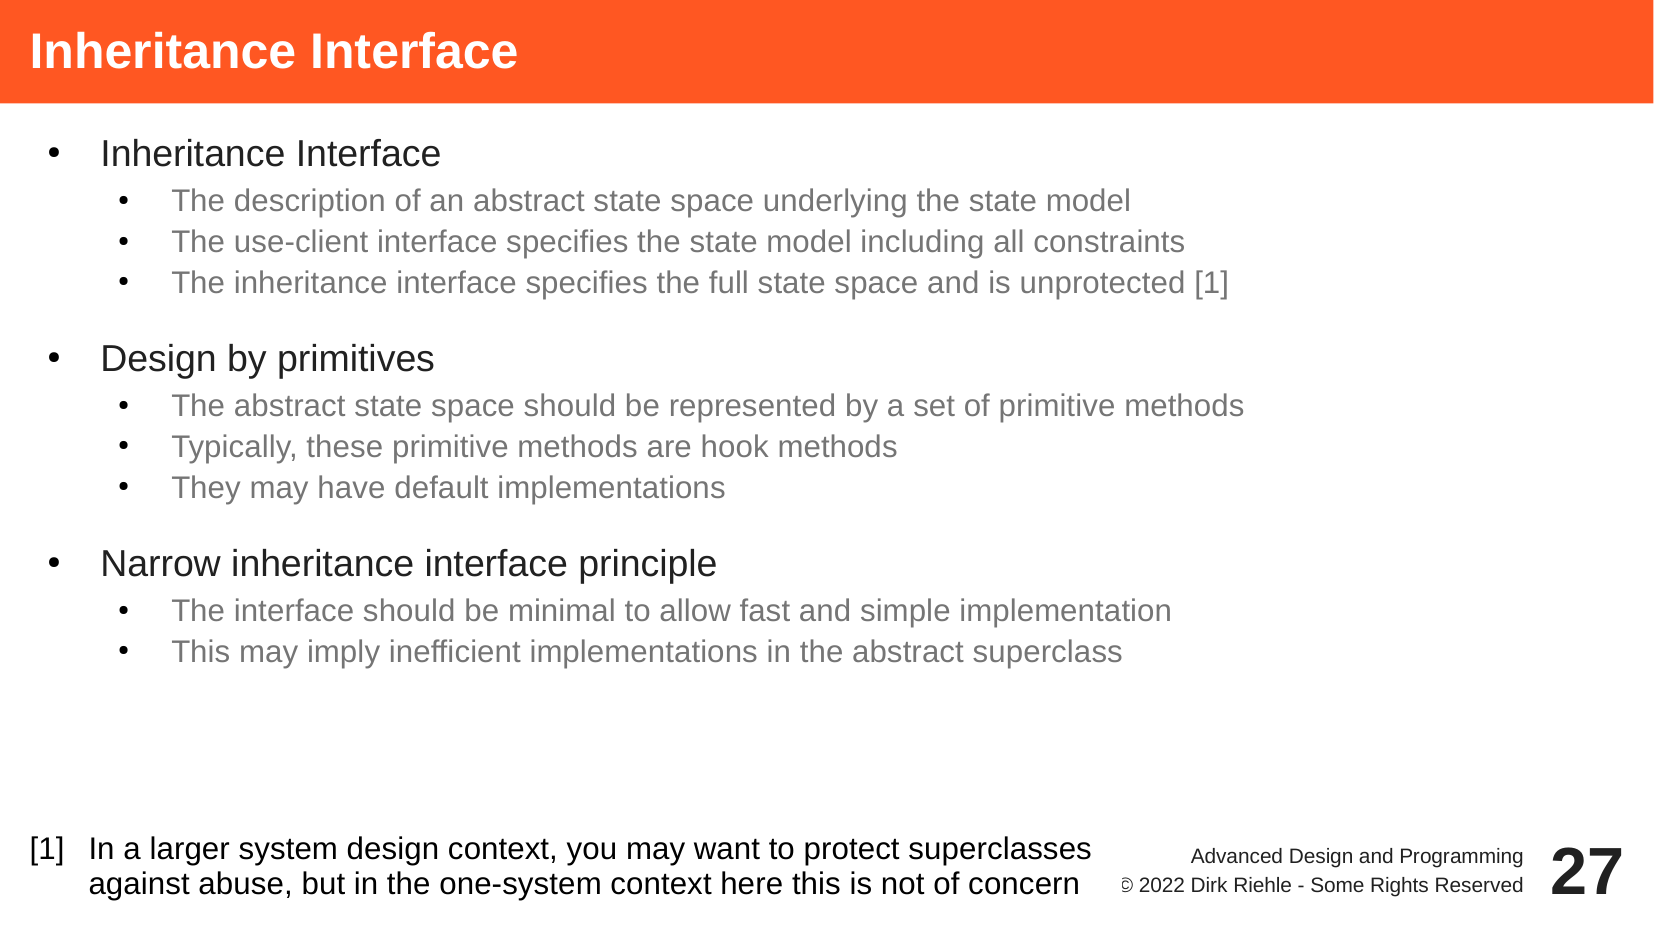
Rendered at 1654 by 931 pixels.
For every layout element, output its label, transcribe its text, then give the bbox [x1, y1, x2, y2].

list Inheritance Interface The description of an abstract state space underlying the state model The use-client interface specifies the state model including all constraints The inheritance interface specifies the full state space and is unprotected [1] Design by primitives The abstract state space should be represented by a set of primitive methods Typically, these primitive methods are hook methods They may have default implementations Narrow inheritance interface principle The interface should be minimal to allow fast and simple implementation This may imply inefficient implementations in the abstract superclass [29, 132, 1625, 813]
text_box [1] In a larger system design context, you may want to protect superclasses against abuse, but in the one-system context here this is not of concern [0, 782, 1123, 931]
title Inheritance Interface [0, 0, 1654, 104]
